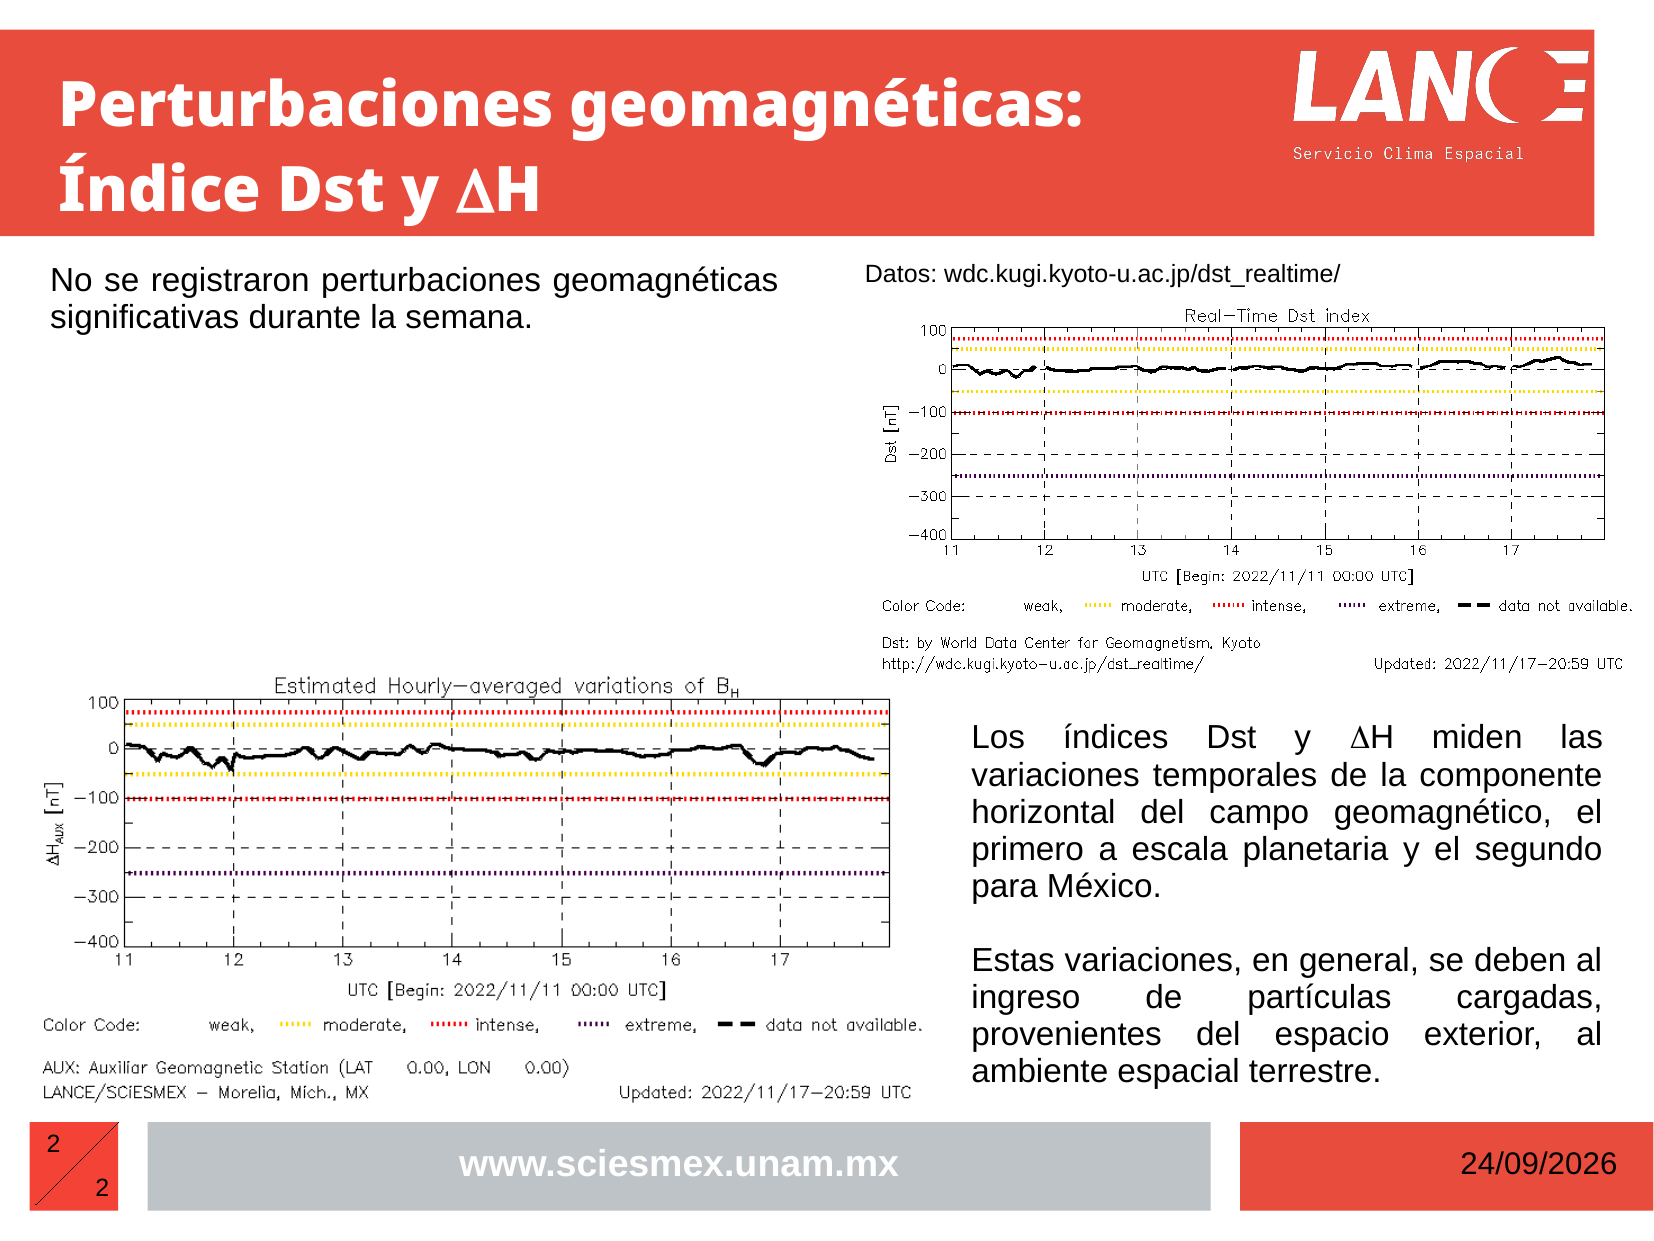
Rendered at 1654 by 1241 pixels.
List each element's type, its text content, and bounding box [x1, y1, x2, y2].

text_box Los índices Dst y DH miden las variaciones temporales de la componente horizontal del campo geomagnético, el primero a escala planetaria y el segundo para México. Estas variaciones, en general, se deben al ingreso de partículas cargadas, provenientes del espacio exterior, al ambiente espacial terrestre. [956, 711, 1619, 1097]
text_box No se registraron perturbaciones geomagnéticas significativas durante la semana. [35, 253, 851, 640]
picture [1293, 47, 1589, 162]
title Perturbaciones geomagnéticas: Índice Dst y DH [59, 59, 1312, 207]
text_box <número> [31, 1122, 176, 1170]
text_box Datos: wdc.kugi.kyoto-u.ac.jp/dst_realtime/ [850, 252, 1371, 296]
text_box www.sciesmex.unam.mx [153, 1122, 1205, 1205]
text_box 17/11/2022 [1424, 1122, 1654, 1205]
text_box 2 [35, 1151, 125, 1209]
picture [34, 289, 1642, 1105]
